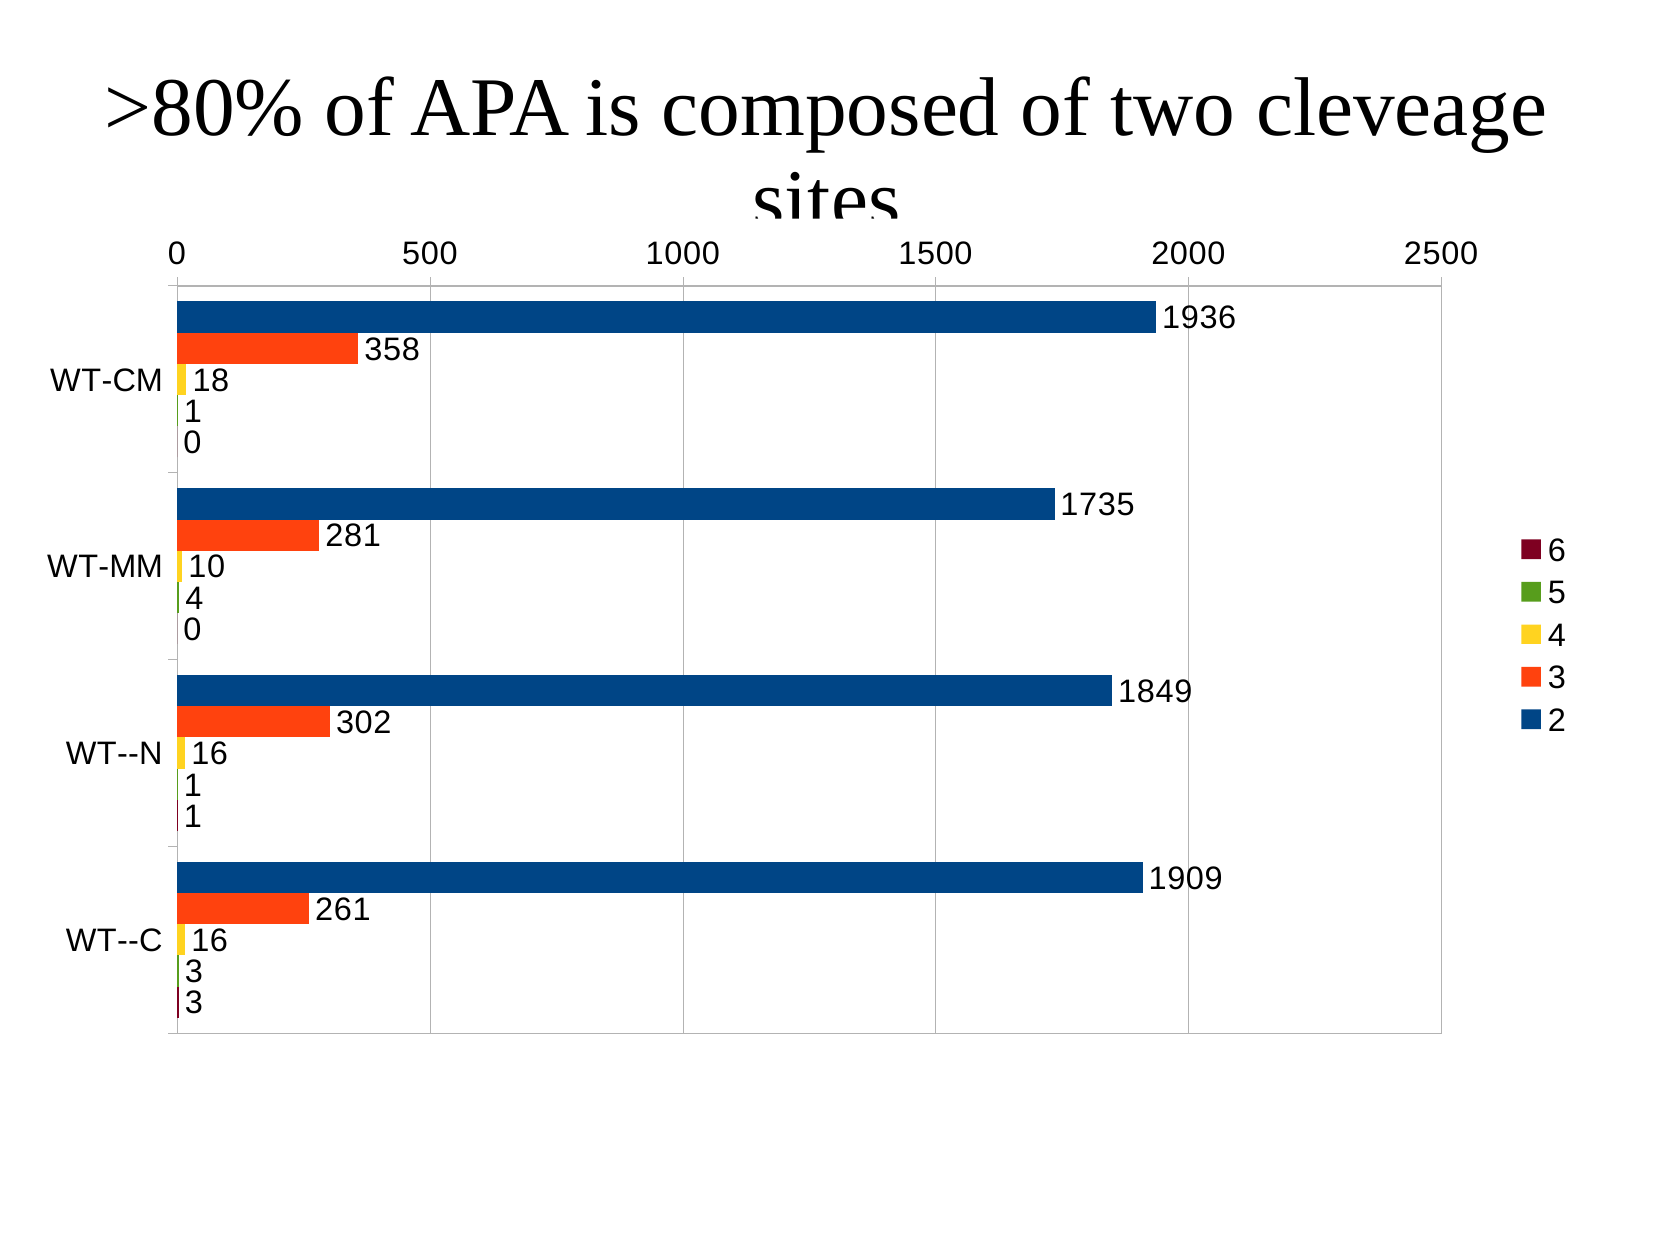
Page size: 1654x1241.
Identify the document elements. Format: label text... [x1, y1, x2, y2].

chart [15, 218, 1591, 1051]
title >80% of APA is composed of two cleveage sites [82, 49, 1571, 218]
